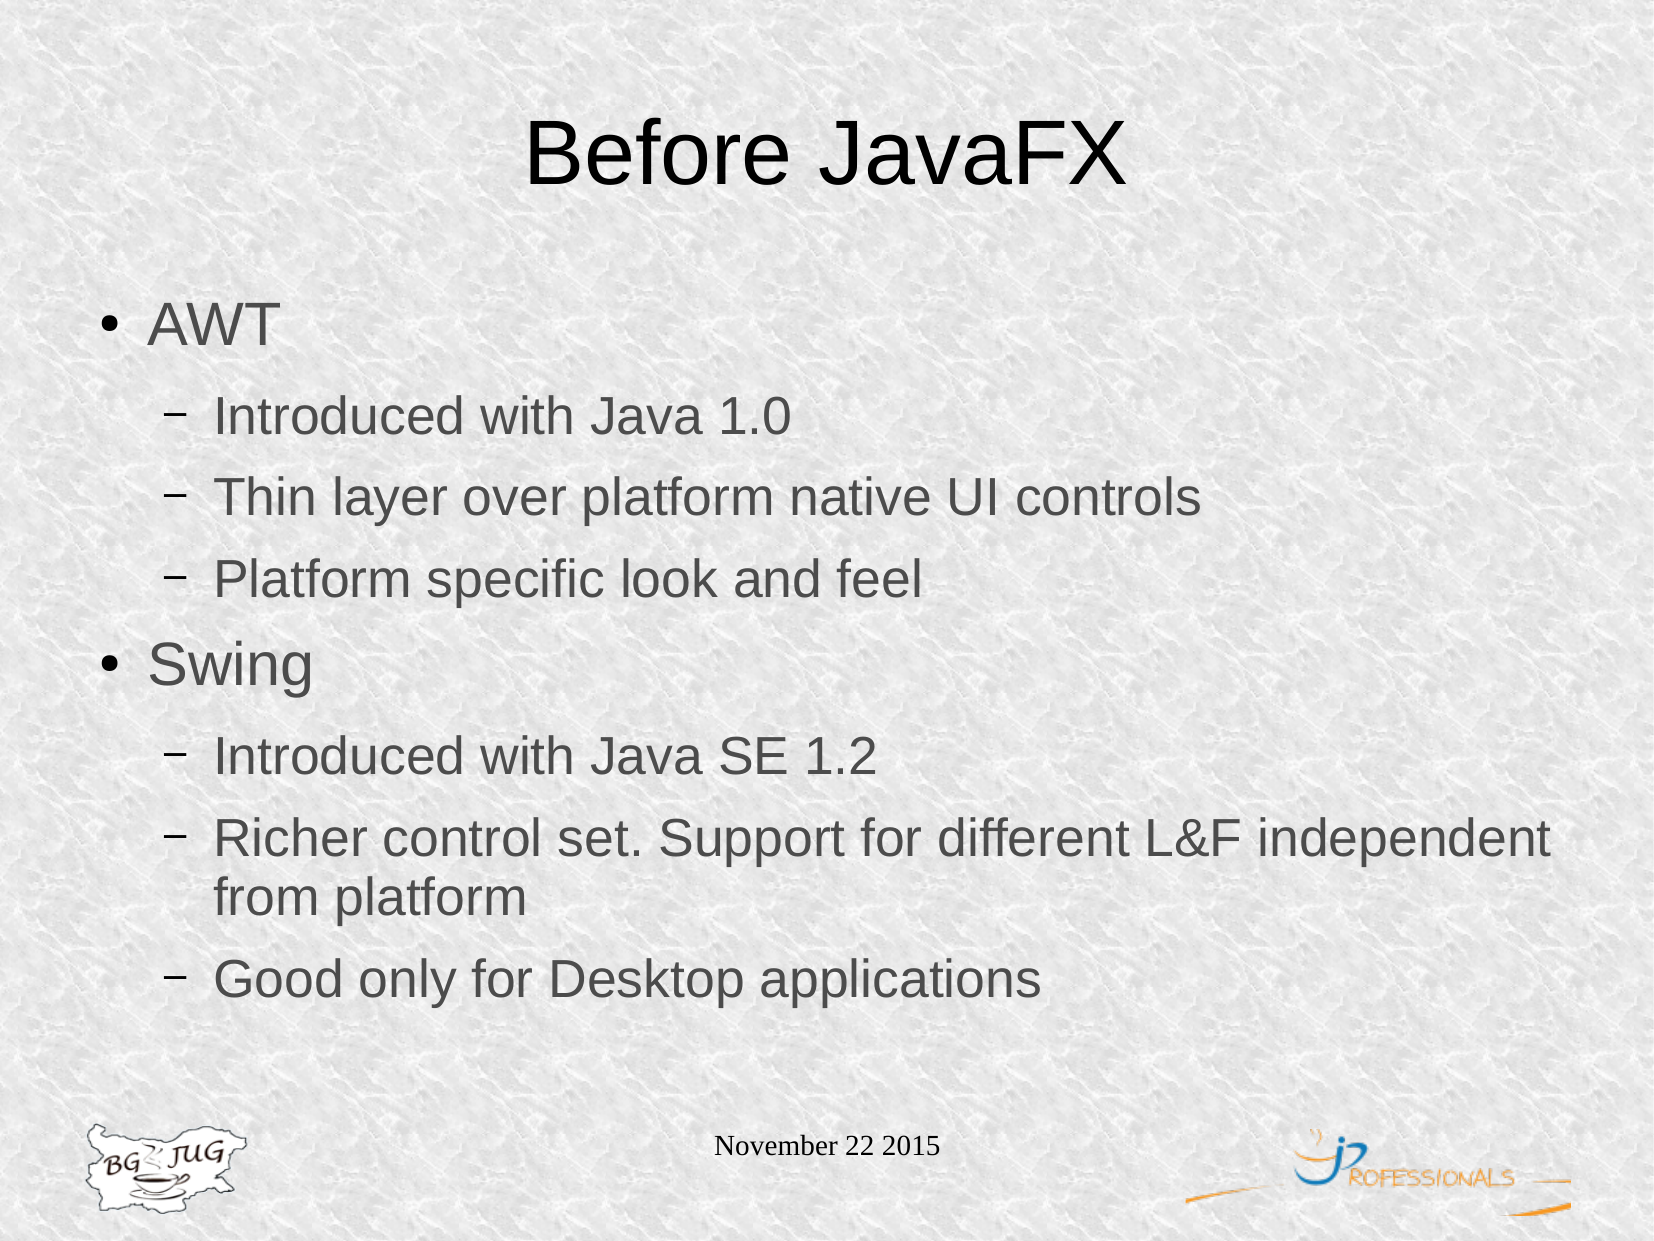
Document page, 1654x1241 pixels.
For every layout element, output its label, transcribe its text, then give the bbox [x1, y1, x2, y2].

title Before JavaFX [82, 49, 1571, 257]
picture [0, 0, 1654, 1241]
list AWT Introduced with Java 1.0 Thin layer over platform native UI controls Platform specific look and feel Swing Introduced with Java SE 1.2 Richer control set. Support for different L&F independent from platform Good only for Desktop applications [82, 290, 1571, 1010]
